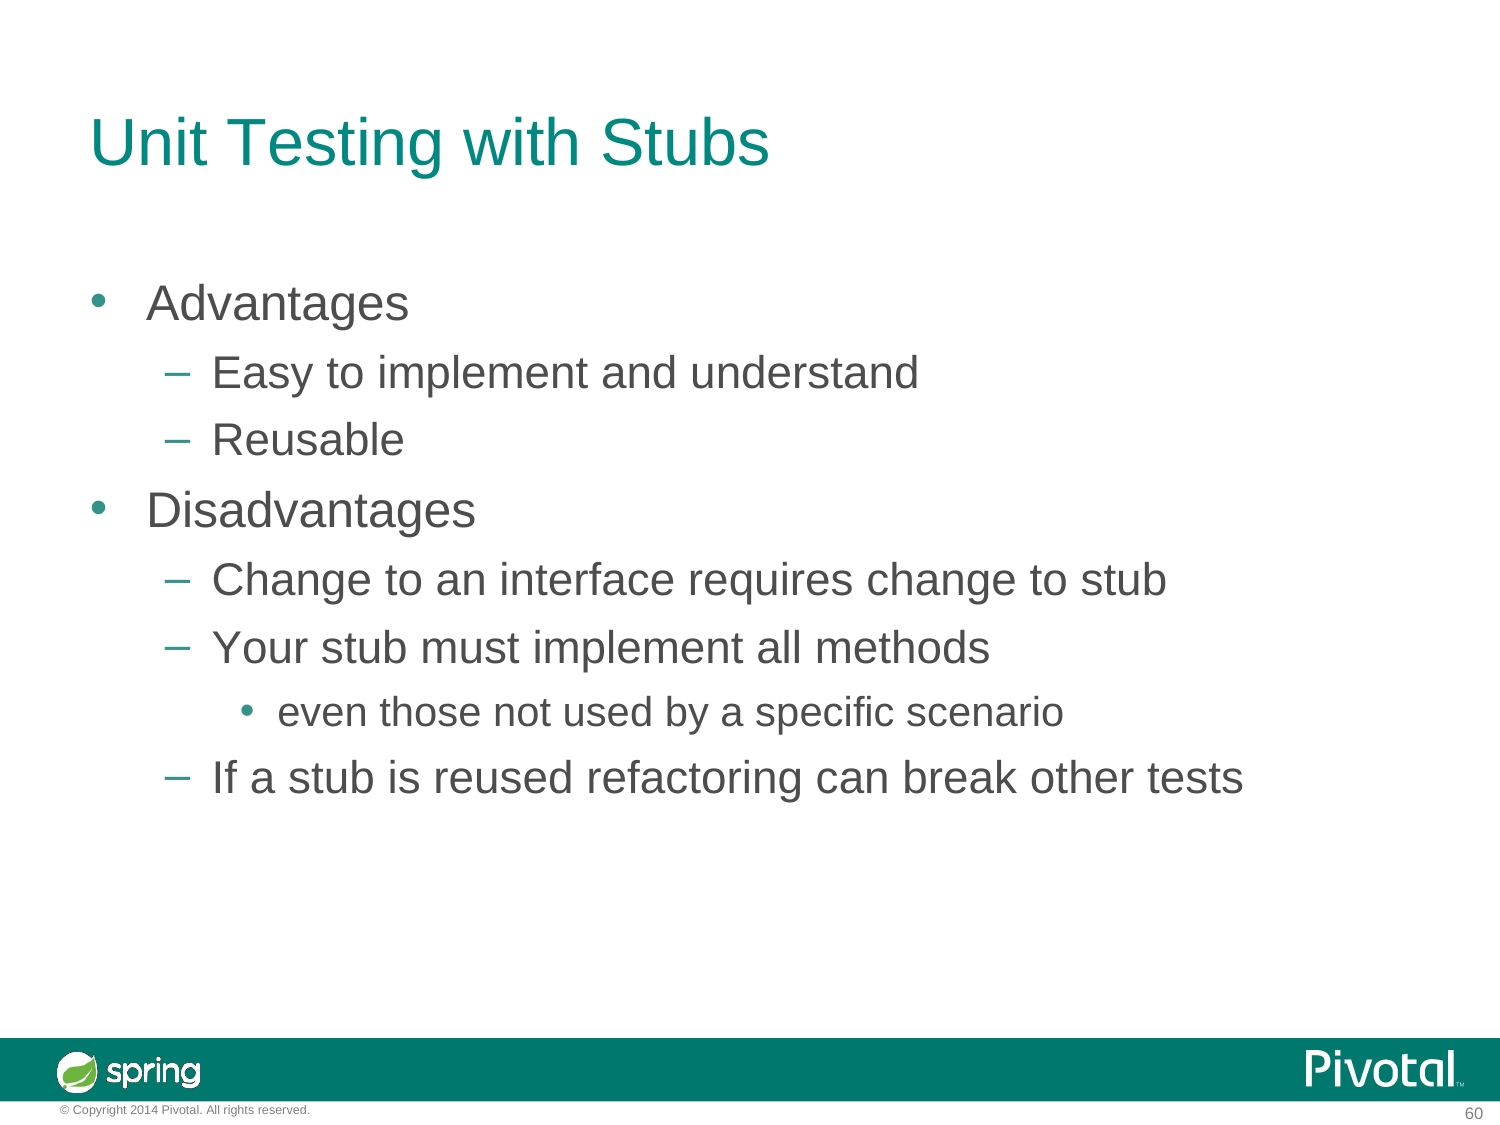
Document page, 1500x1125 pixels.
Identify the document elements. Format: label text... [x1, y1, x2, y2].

picture [1306, 1050, 1464, 1087]
picture [32, 1041, 210, 1103]
title Unit Testing with Stubs [75, 45, 1426, 233]
list Advantages Easy to implement and understand Reusable Disadvantages Change to an interface requires change to stub Your stub must implement all methods even those not used by a specific scenario If a stub is reused refactoring can break other tests [75, 262, 1426, 811]
